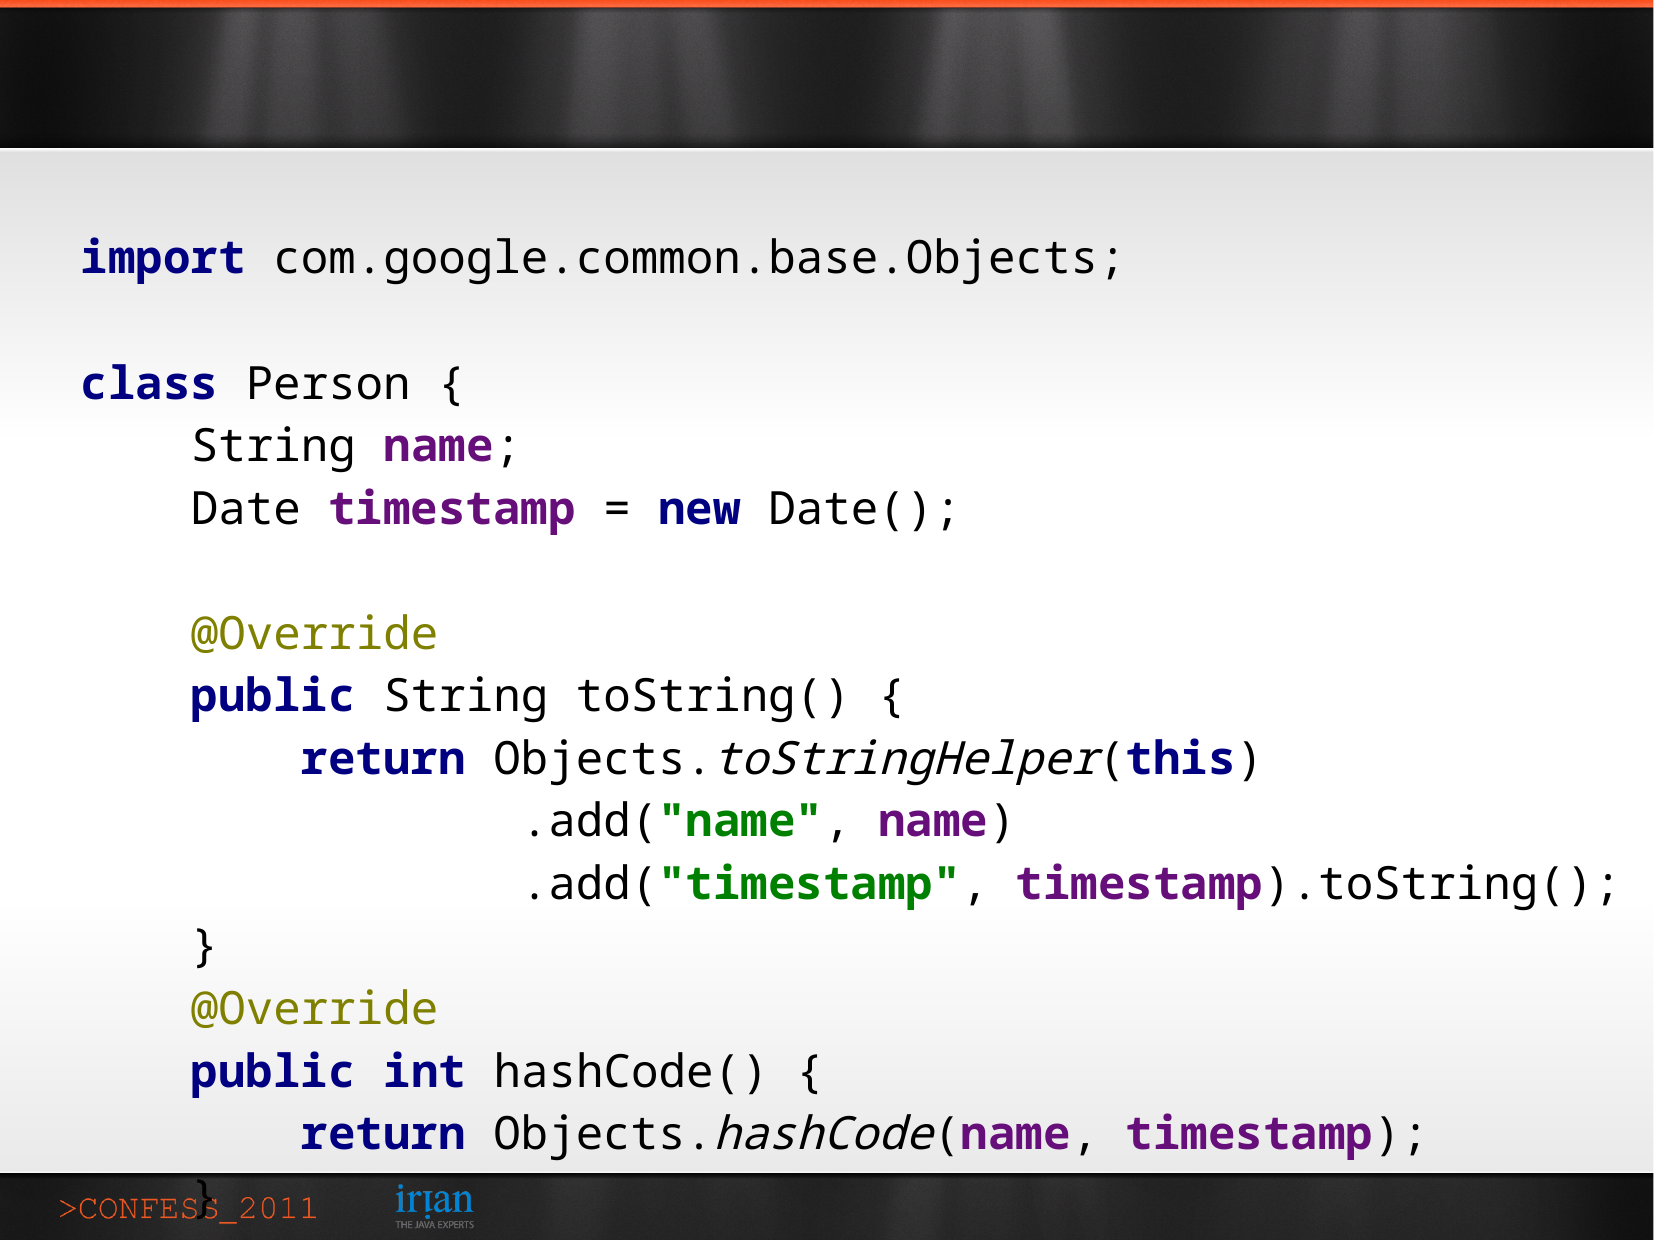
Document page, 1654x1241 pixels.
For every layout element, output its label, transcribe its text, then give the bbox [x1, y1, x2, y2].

picture [0, 0, 1654, 1240]
subtitle import com.google.common.base.Objects; class Person { String name; Date timestamp = new Date(); @Override public String toString() { return Objects.toStringHelper(this) .add("name", name) .add("timestamp", timestamp).toString(); } @Override public int hashCode() { return Objects.hashCode(name, timestamp); } } [80, 225, 1654, 1241]
